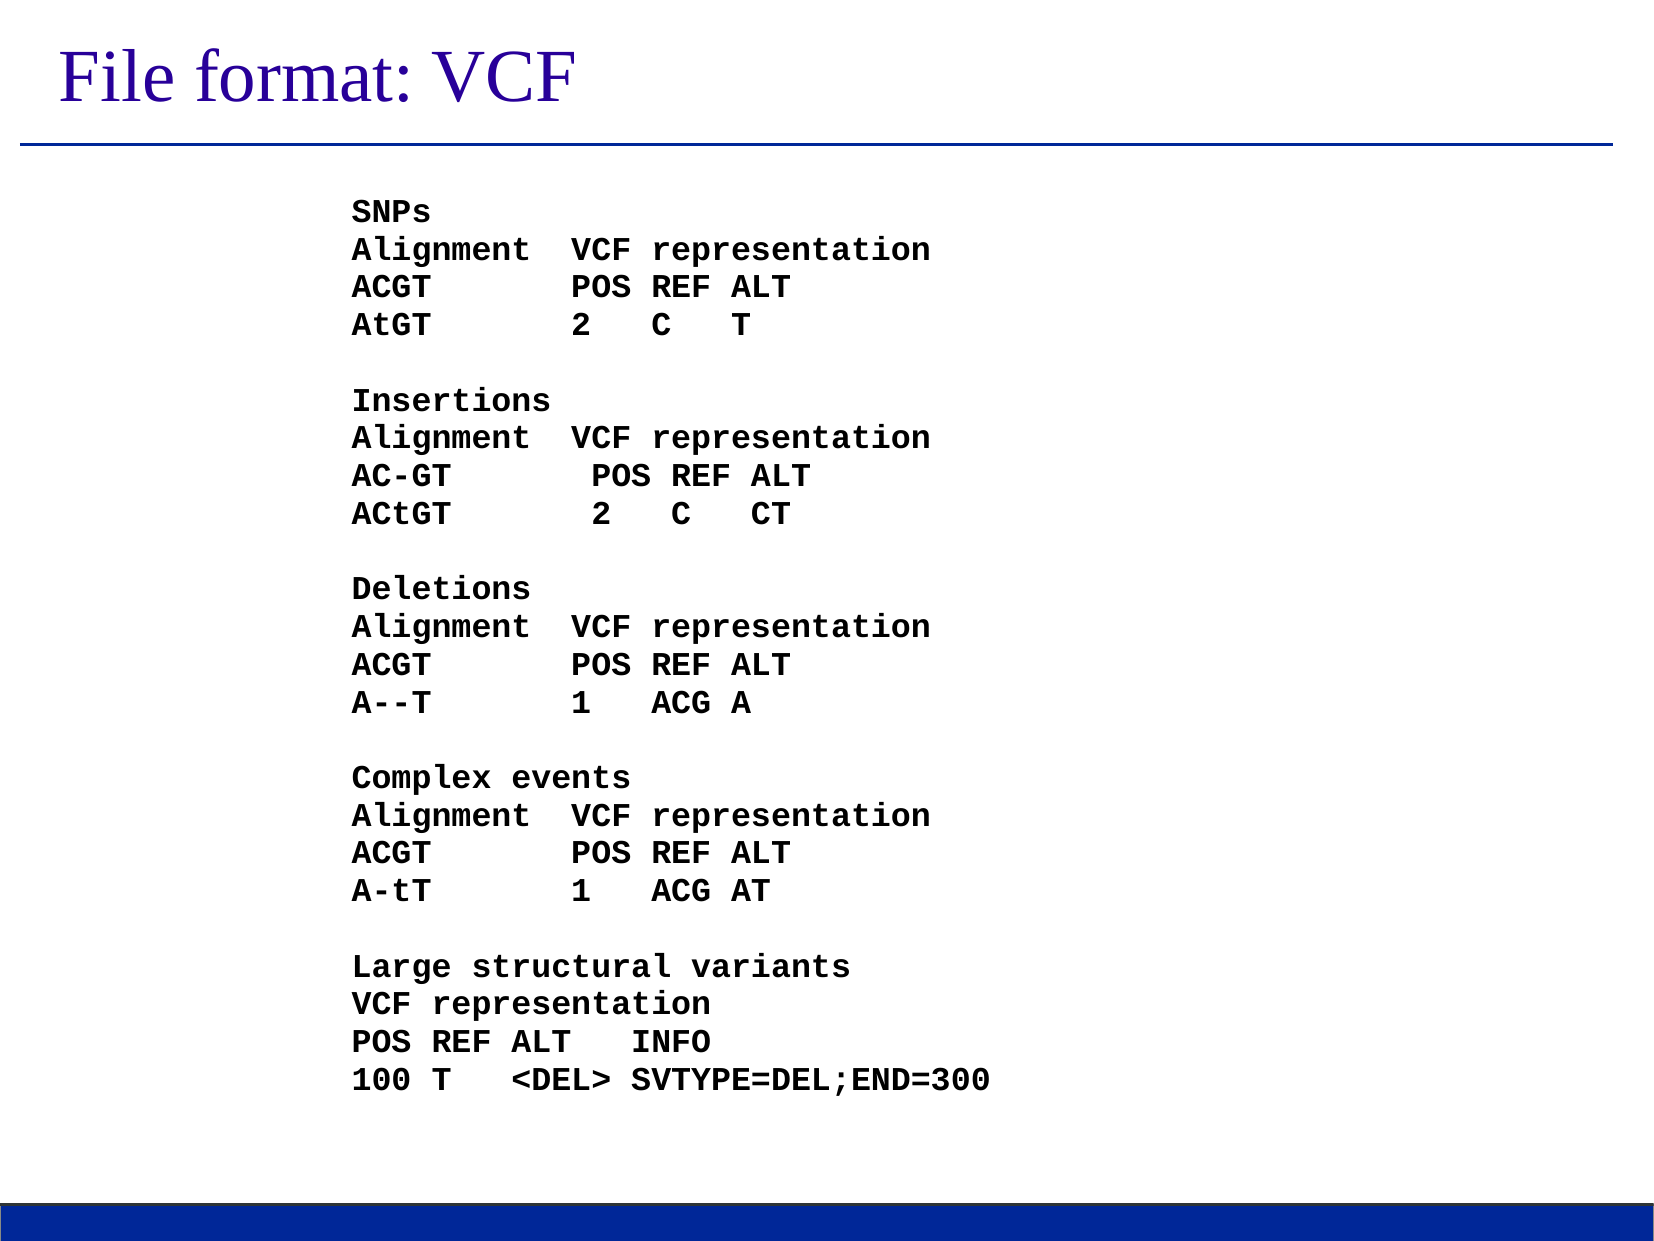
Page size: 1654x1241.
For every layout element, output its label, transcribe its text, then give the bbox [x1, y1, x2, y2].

text_box File format: VCF [59, 34, 944, 119]
text_box SNPs Alignment VCF representation ACGT POS REF ALT AtGT 2 C T Insertions Alignment VCF representation AC-GT POS REF ALT ACtGT 2 C CT Deletions Alignment VCF representation ACGT POS REF ALT A--T 1 ACG A Complex events Alignment VCF representation ACGT POS REF ALT A-tT 1 ACG AT Large structural variants VCF representation POS REF ALT INFO 100 T <DEL> SVTYPE=DEL;END=300 [336, 187, 1406, 1229]
